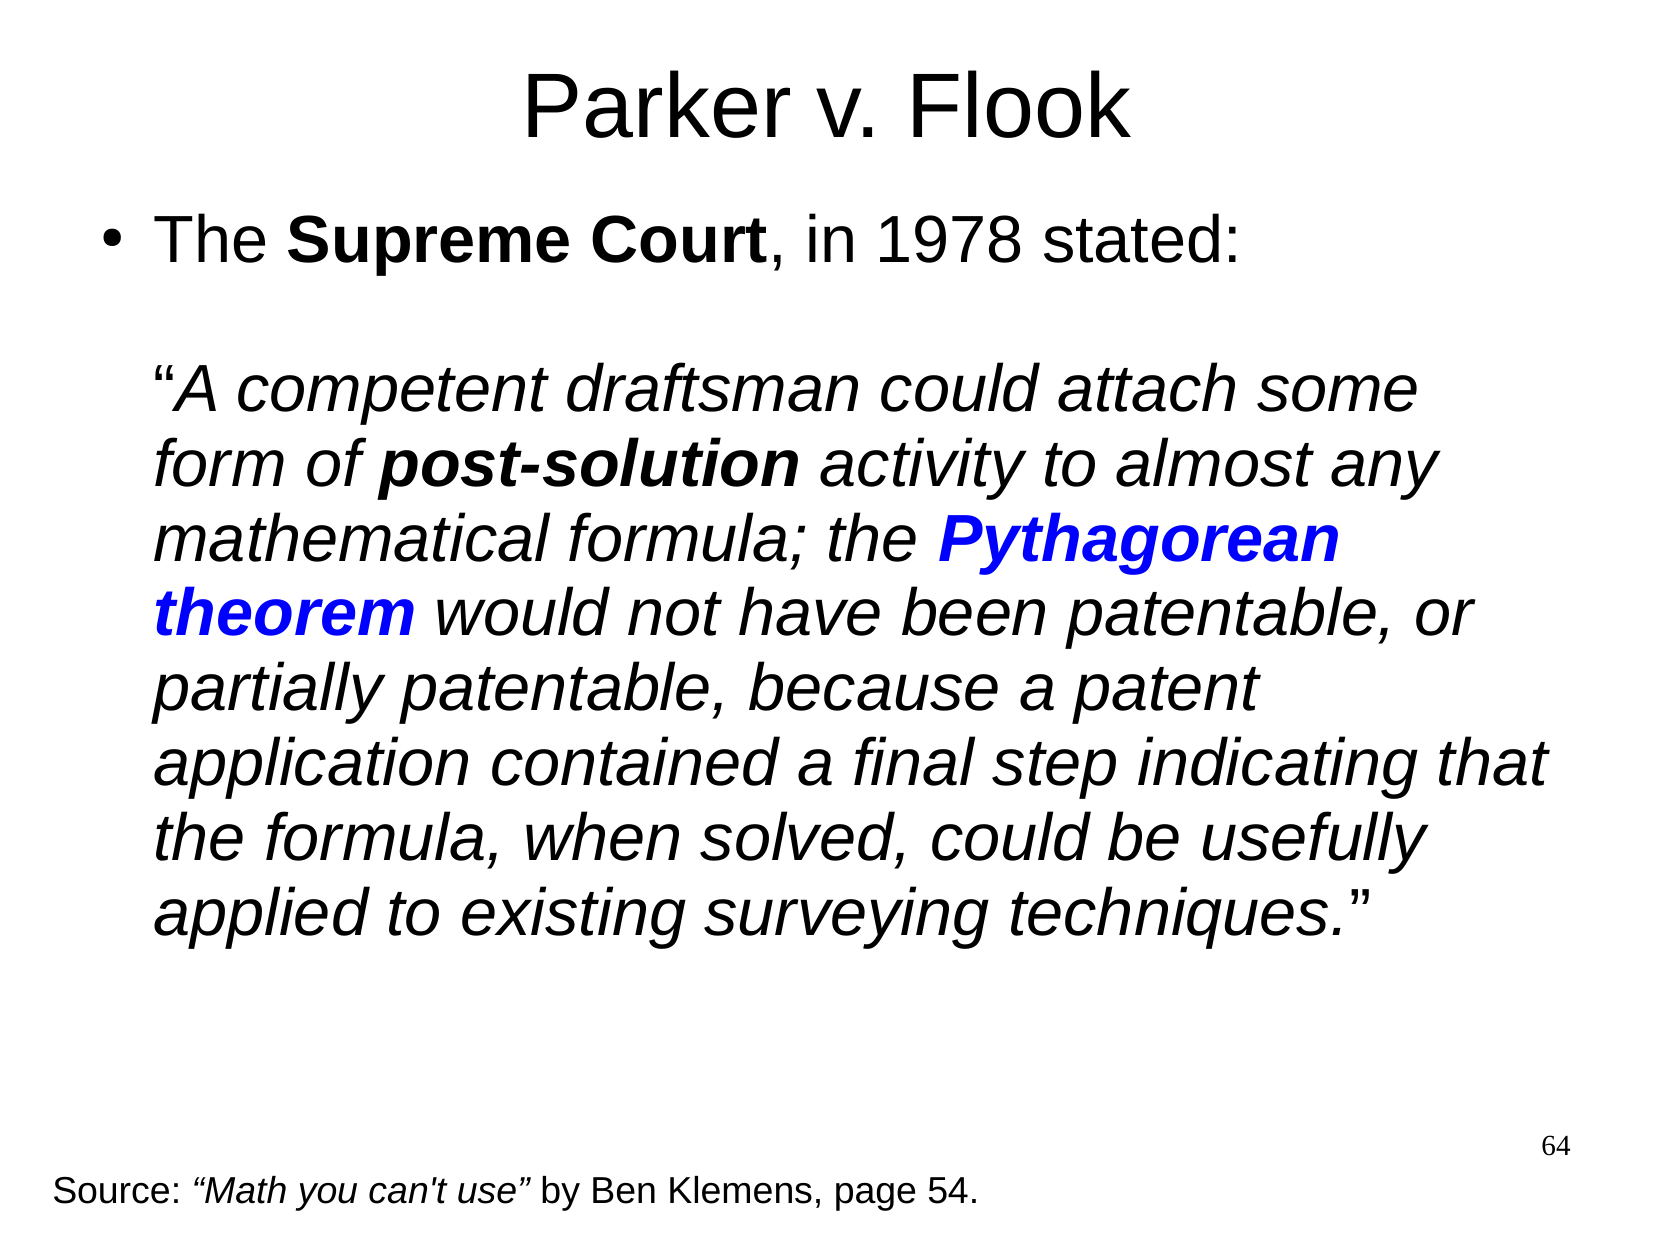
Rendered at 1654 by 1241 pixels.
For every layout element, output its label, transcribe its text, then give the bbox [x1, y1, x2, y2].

title Parker v. Flook [82, 9, 1571, 201]
list The Supreme Court, in 1978 stated: “A competent draftsman could attach some form of post-solution activity to almost any mathematical formula; the Pythagorean theorem would not have been patentable, or partially patentable, because a patent application contained a final step indicating that the formula, when solved, could be usefully applied to existing surveying techniques.” [82, 201, 1571, 1006]
text_box Source: “Math you can't use” by Ben Klemens, page 54. [37, 1162, 1613, 1220]
